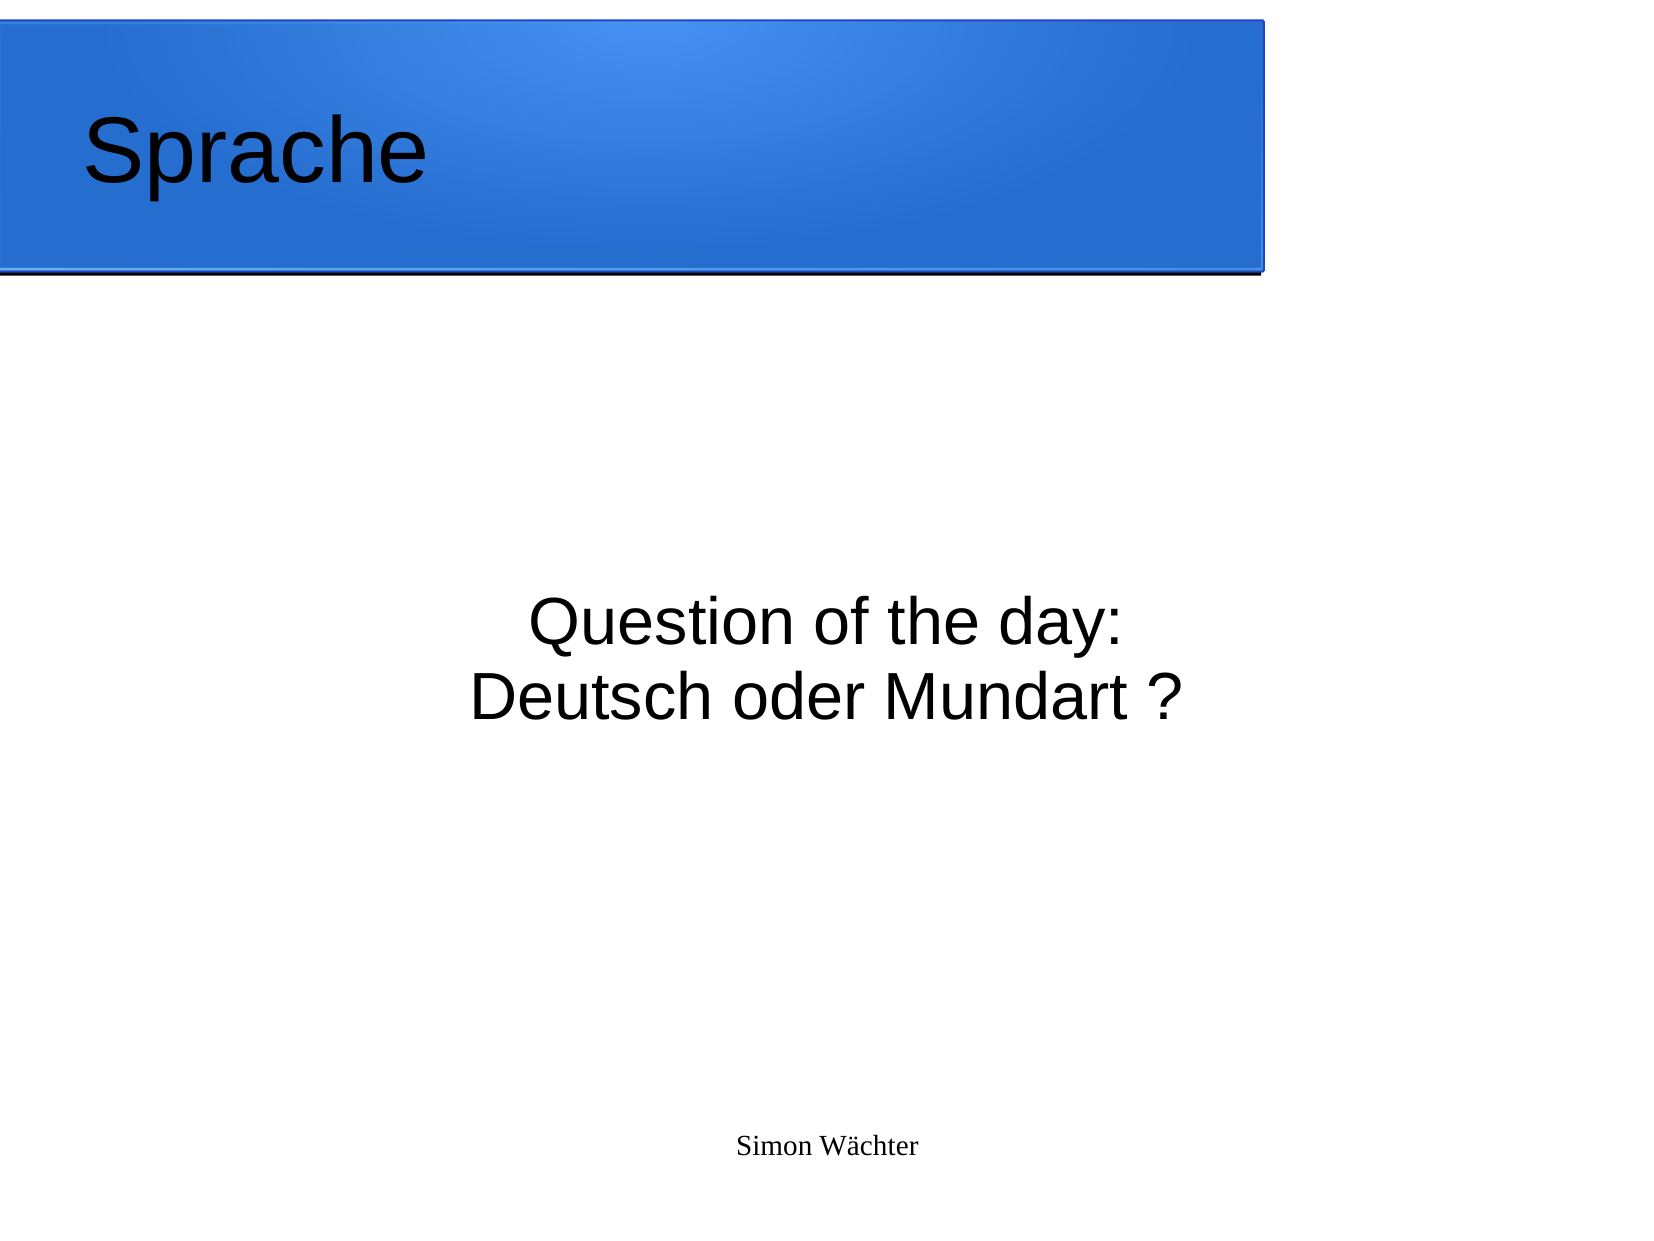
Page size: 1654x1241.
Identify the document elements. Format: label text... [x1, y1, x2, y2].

subtitle Question of the day: Deutsch oder Mundart ? [82, 299, 1571, 1019]
title Sprache [82, 47, 1235, 252]
